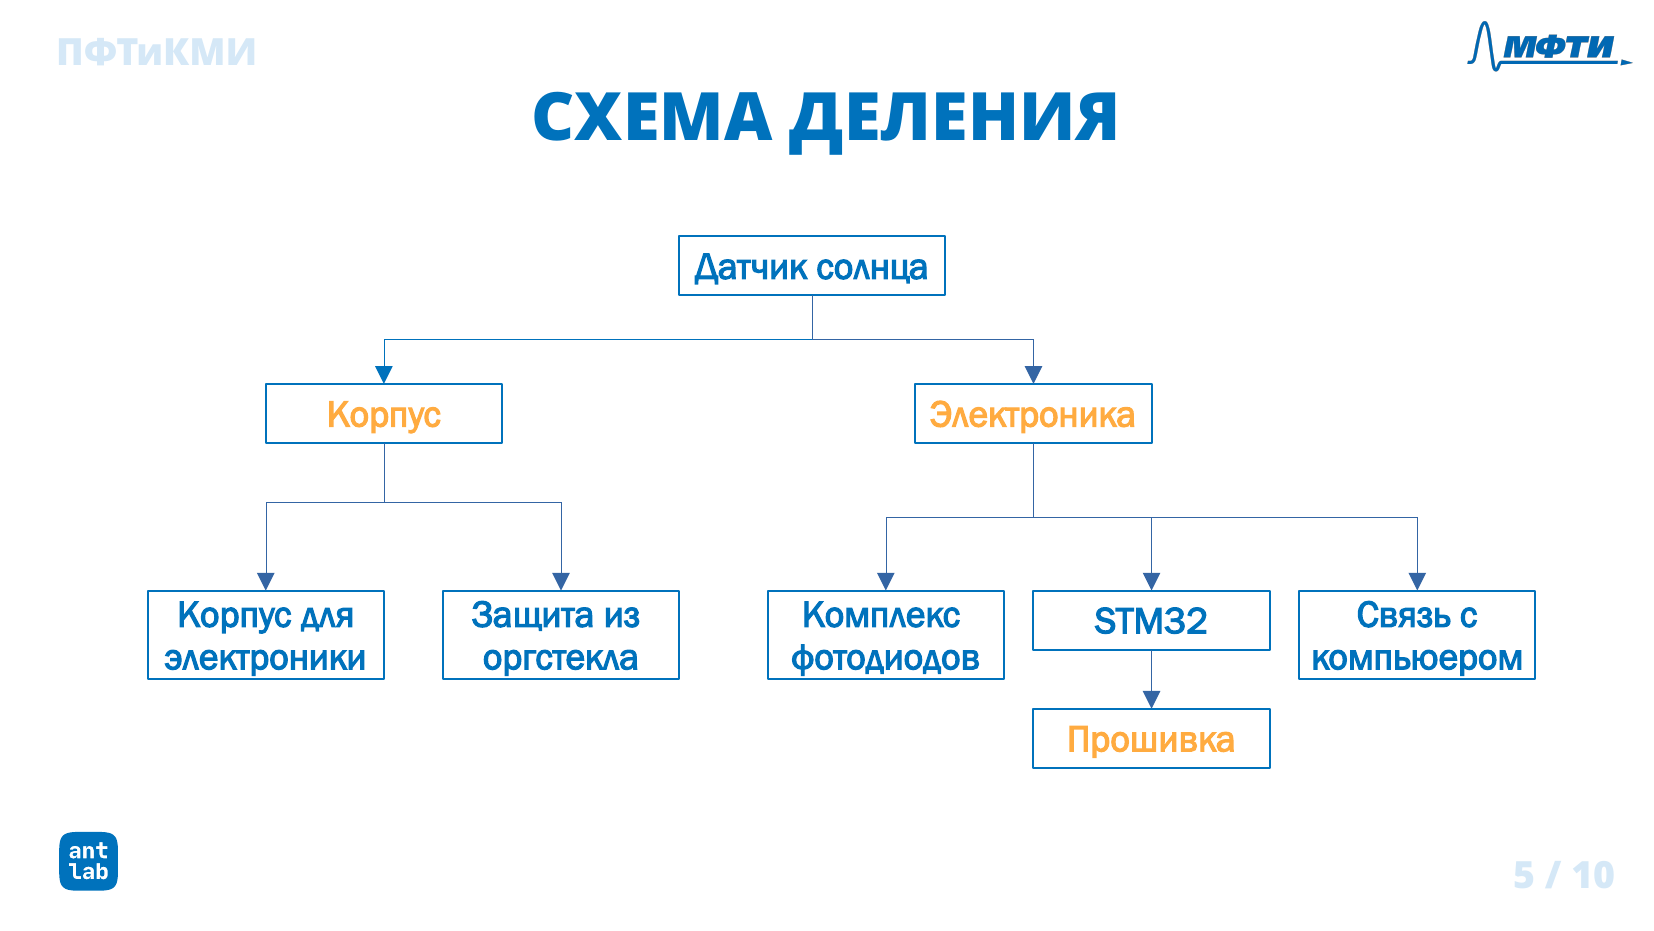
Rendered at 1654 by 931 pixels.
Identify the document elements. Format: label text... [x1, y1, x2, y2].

picture [1446, 0, 1654, 93]
text_box Корпус [265, 383, 502, 443]
title СХЕМА ДЕЛЕНИЯ [82, 37, 1571, 193]
text_box Электроника [915, 383, 1152, 443]
text_box Датчик солнца [679, 236, 945, 296]
text_box Связь с компьюером [1299, 590, 1536, 680]
text_box Комплекс фотодиодов [767, 590, 1004, 680]
text_box STM32 [1033, 590, 1270, 650]
text_box Защита из оргстекла [442, 590, 680, 680]
text_box Корпус для электроники [147, 590, 384, 680]
text_box Прошивка [1033, 708, 1270, 768]
